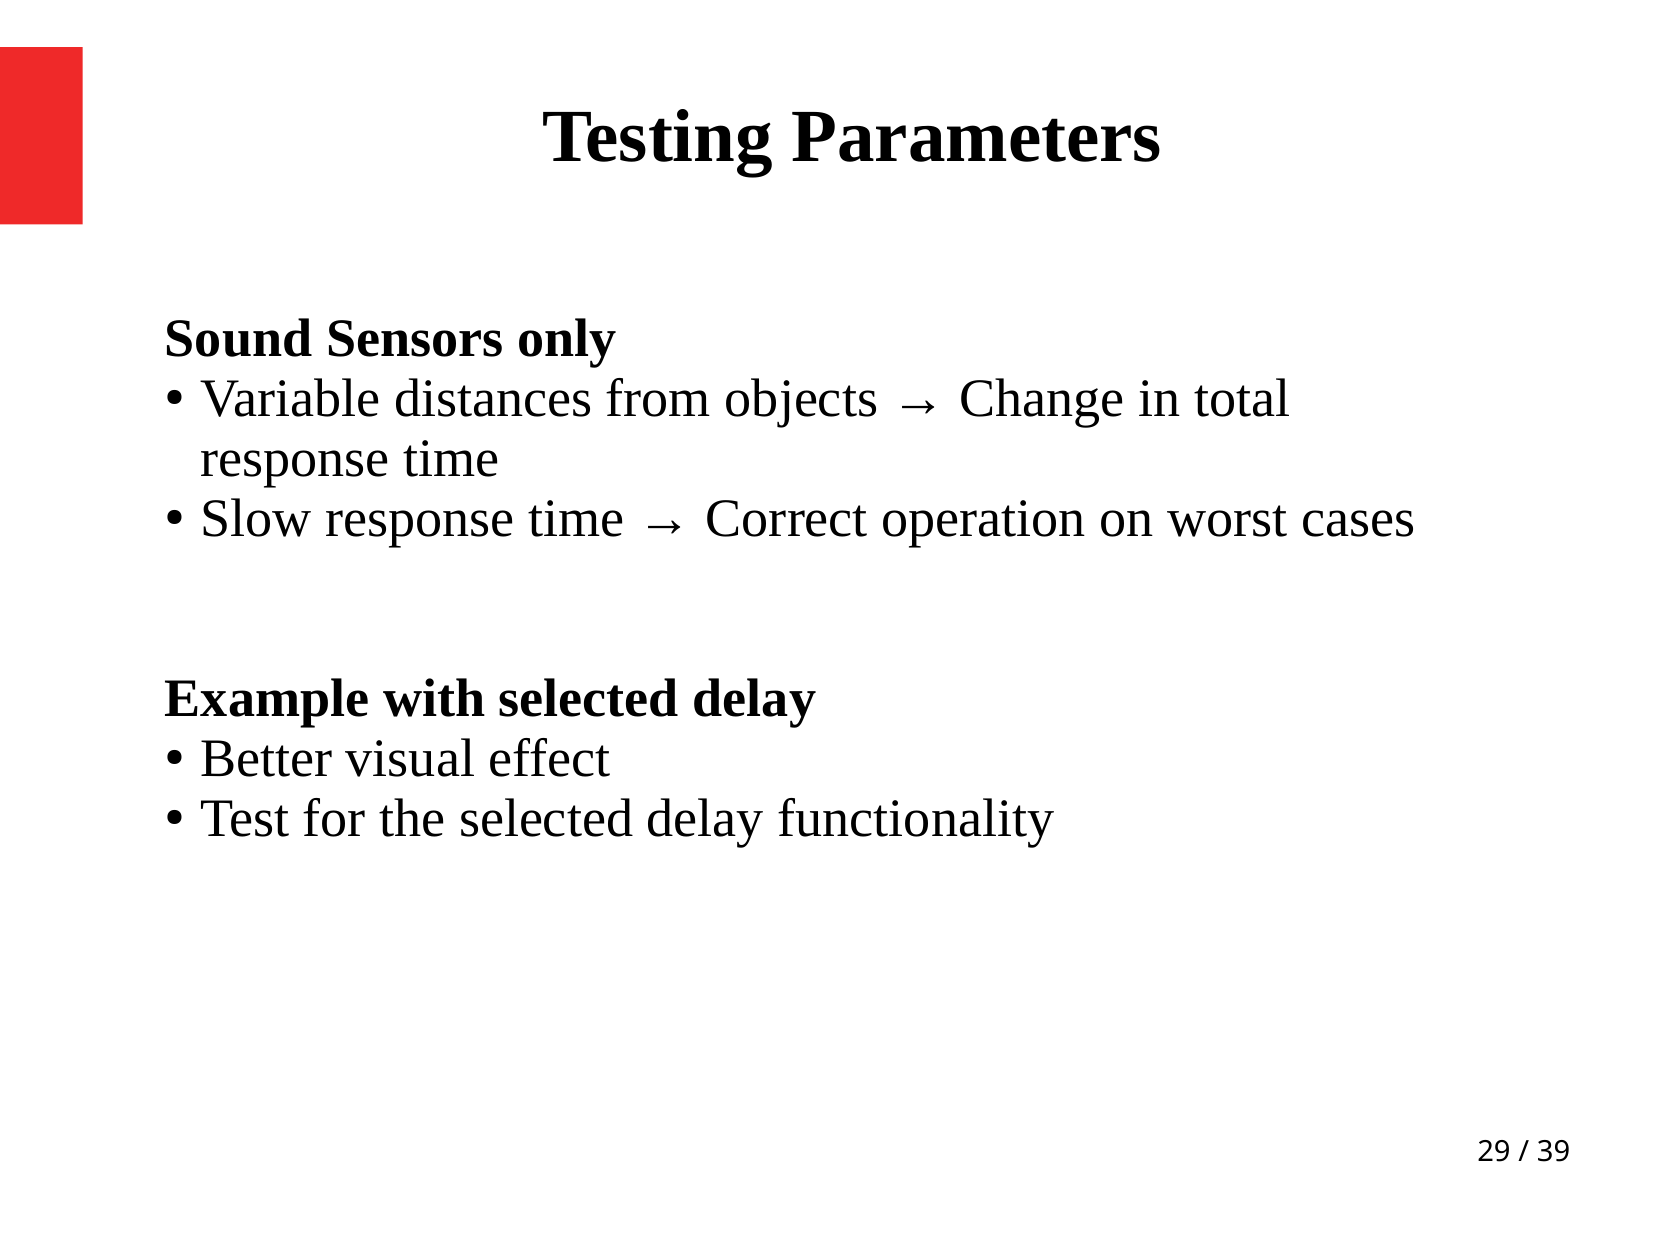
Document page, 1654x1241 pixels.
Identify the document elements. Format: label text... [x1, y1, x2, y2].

title Testing Parameters [135, 46, 1501, 226]
text_box Sound Sensors only Variable distances from objects → Change in total response time Slow response time → Correct operation on worst cases Example with selected delay Better visual effect Test for the selected delay functionality [150, 301, 1501, 1135]
